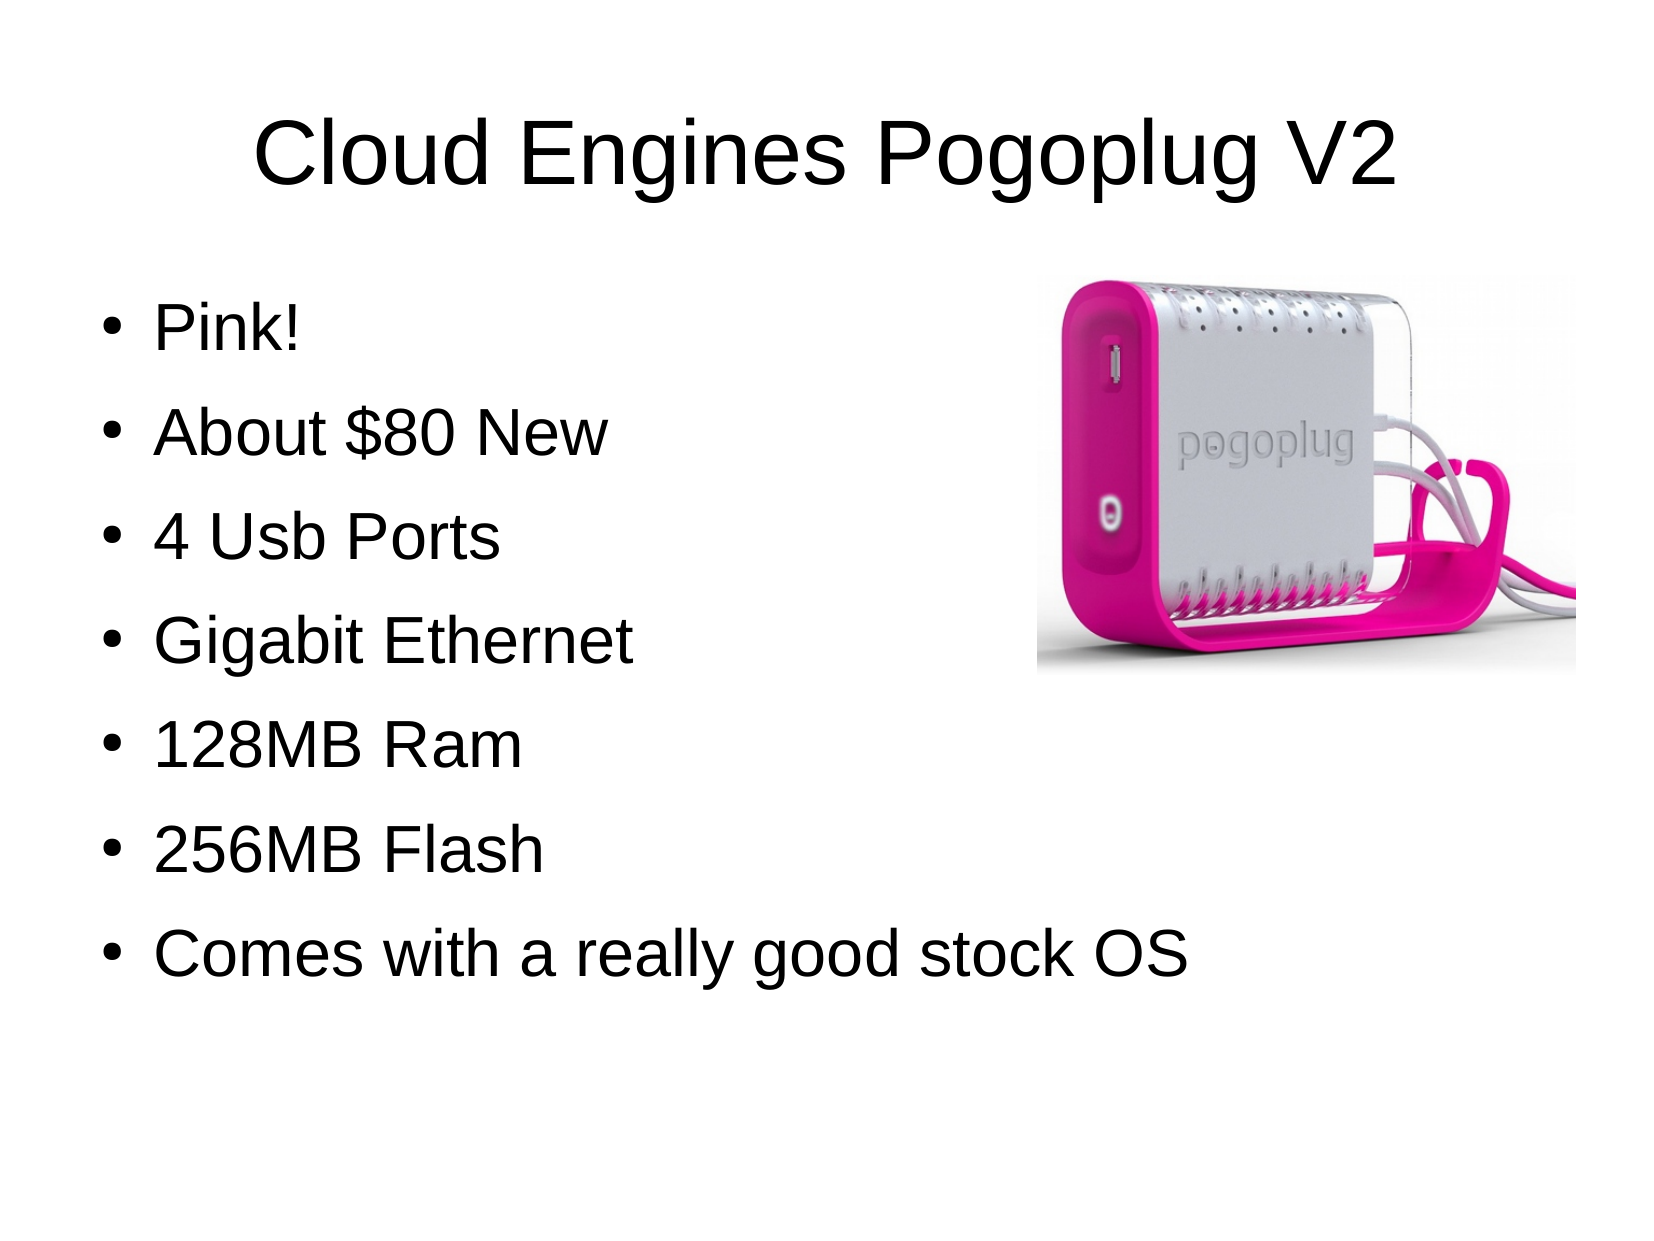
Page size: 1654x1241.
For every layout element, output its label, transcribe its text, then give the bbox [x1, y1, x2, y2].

picture [1037, 275, 1576, 676]
list Pink! About $80 New 4 Usb Ports Gigabit Ethernet 128MB Ram 256MB Flash Comes with a really good stock OS [82, 290, 1571, 1109]
title Cloud Engines Pogoplug V2 [82, 56, 1571, 250]
